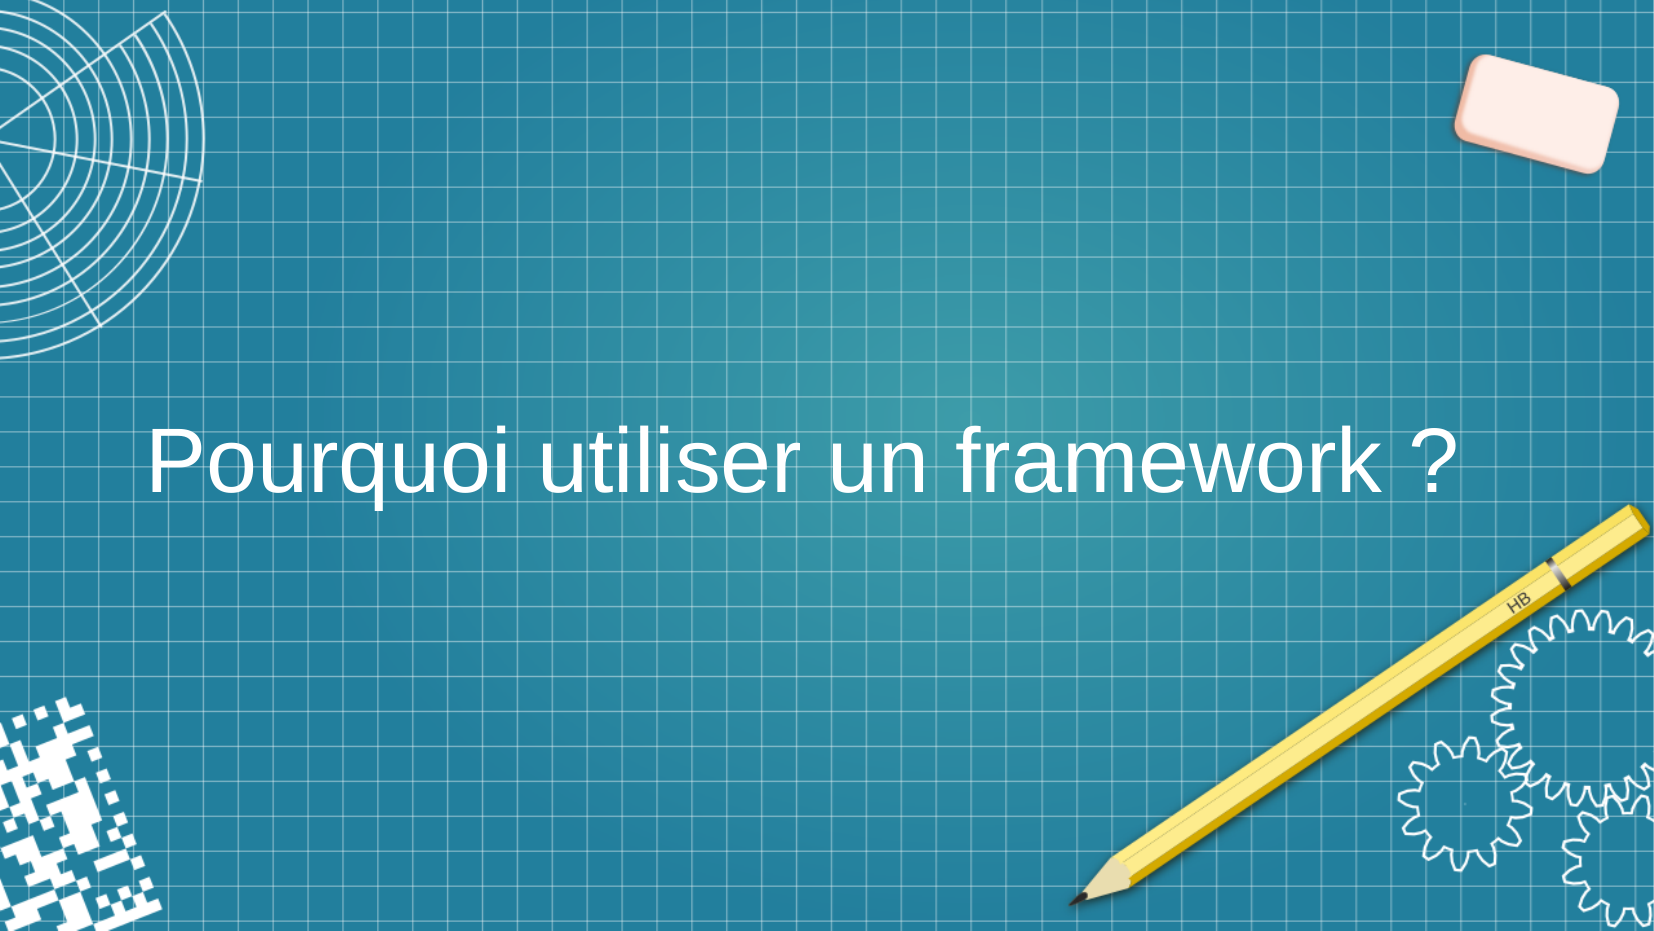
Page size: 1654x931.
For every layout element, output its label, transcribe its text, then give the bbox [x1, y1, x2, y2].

title Pourquoi utiliser un framework ? [59, 354, 1548, 567]
picture [0, 0, 1654, 931]
